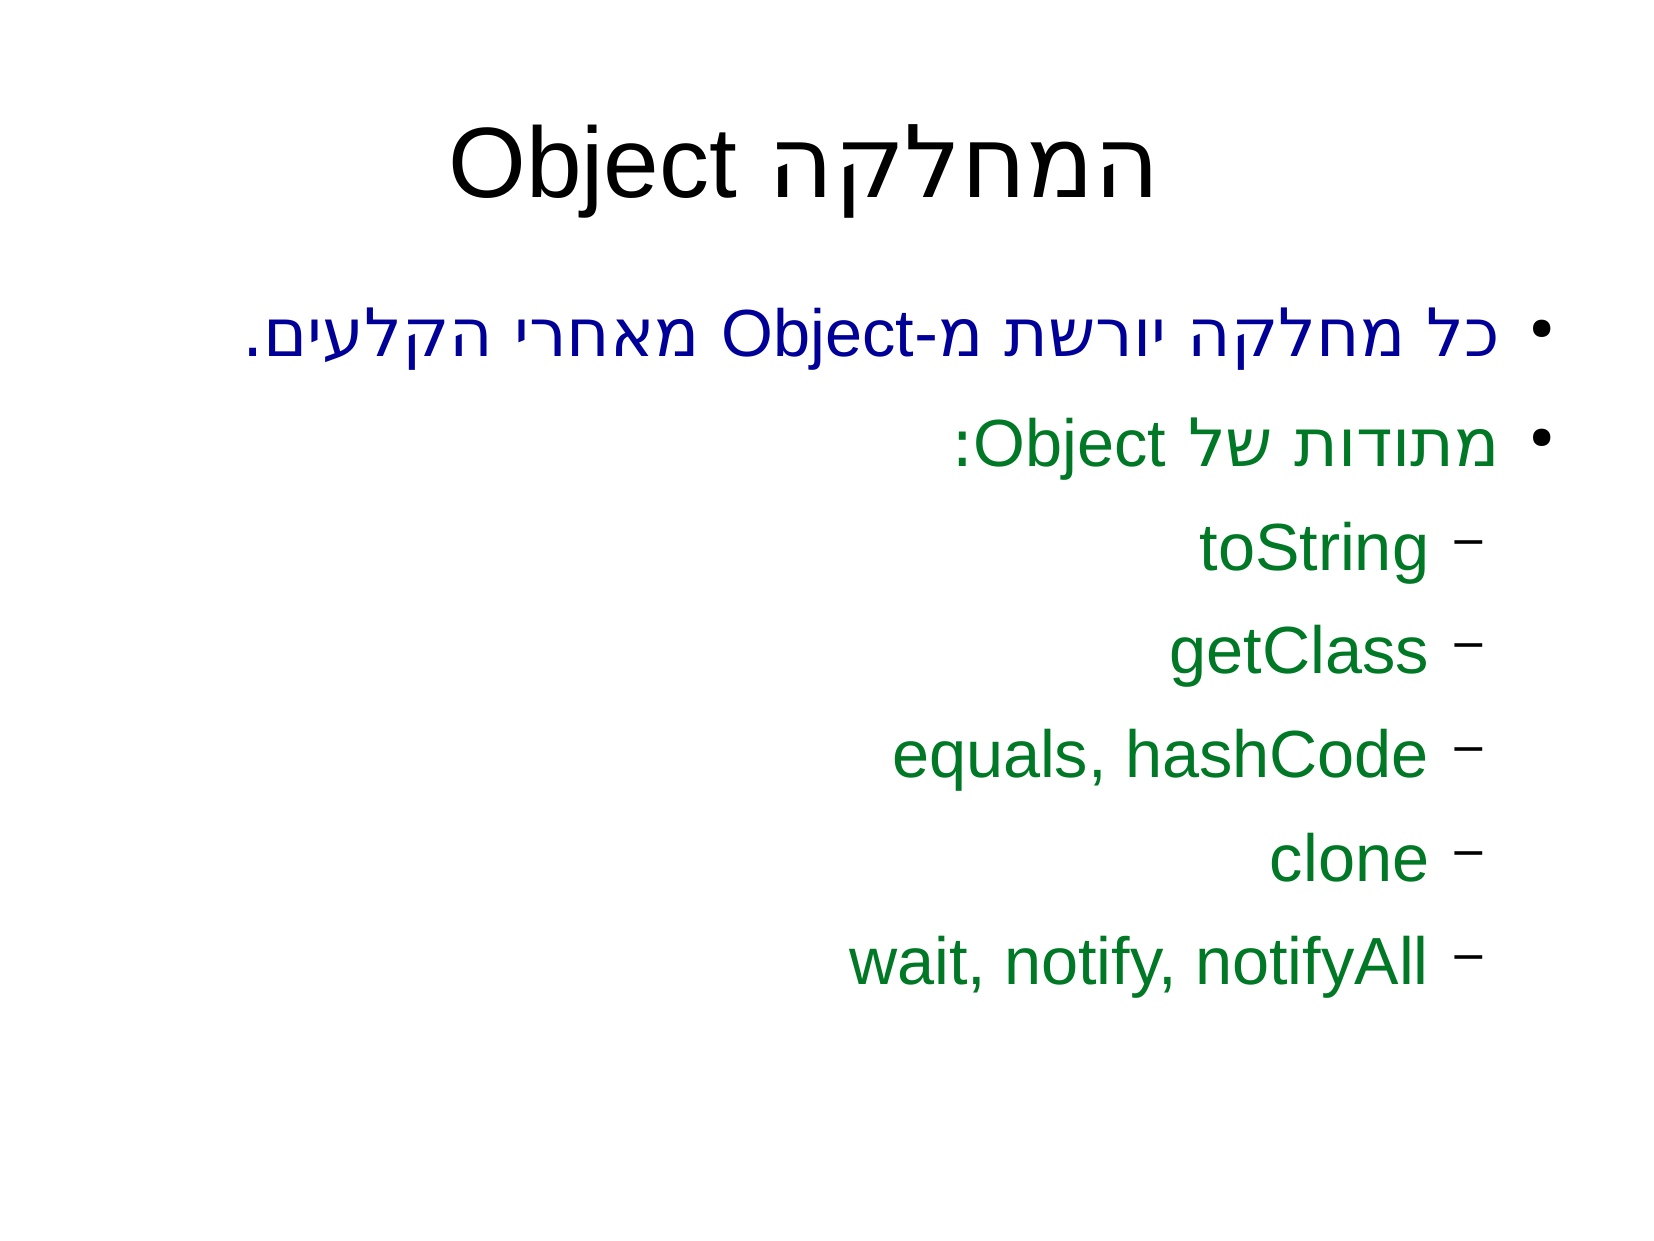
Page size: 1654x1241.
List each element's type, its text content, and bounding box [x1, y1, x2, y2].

list כל מחלקה יורשת מ-Object מאחרי הקלעים. מתודות של Object: toString getClass equals, hashCode clone wait, notify, notifyAll [82, 290, 1571, 1171]
title המחלקה Object [63, 45, 1546, 271]
